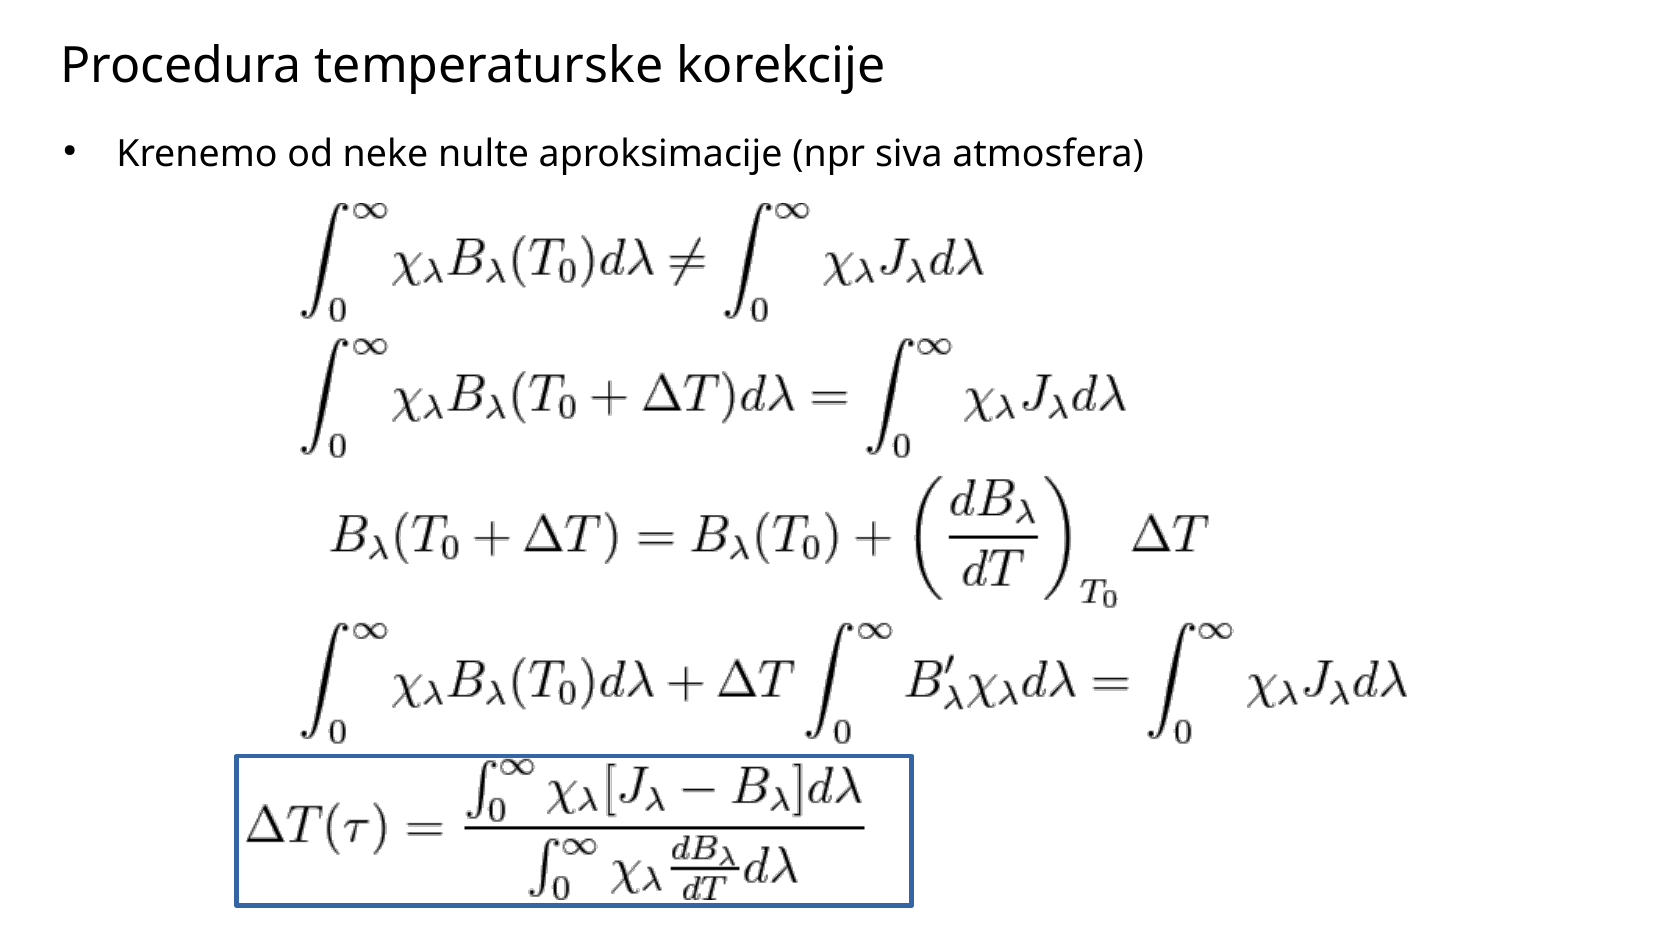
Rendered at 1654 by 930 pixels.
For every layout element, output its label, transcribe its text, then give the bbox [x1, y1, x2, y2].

list Krenemo od neke nulte aproksimacije (npr siva atmosfera) [45, 126, 1635, 856]
picture [246, 758, 909, 900]
title Procedura temperaturske korekcije [59, 13, 1648, 113]
picture [246, 203, 1407, 900]
